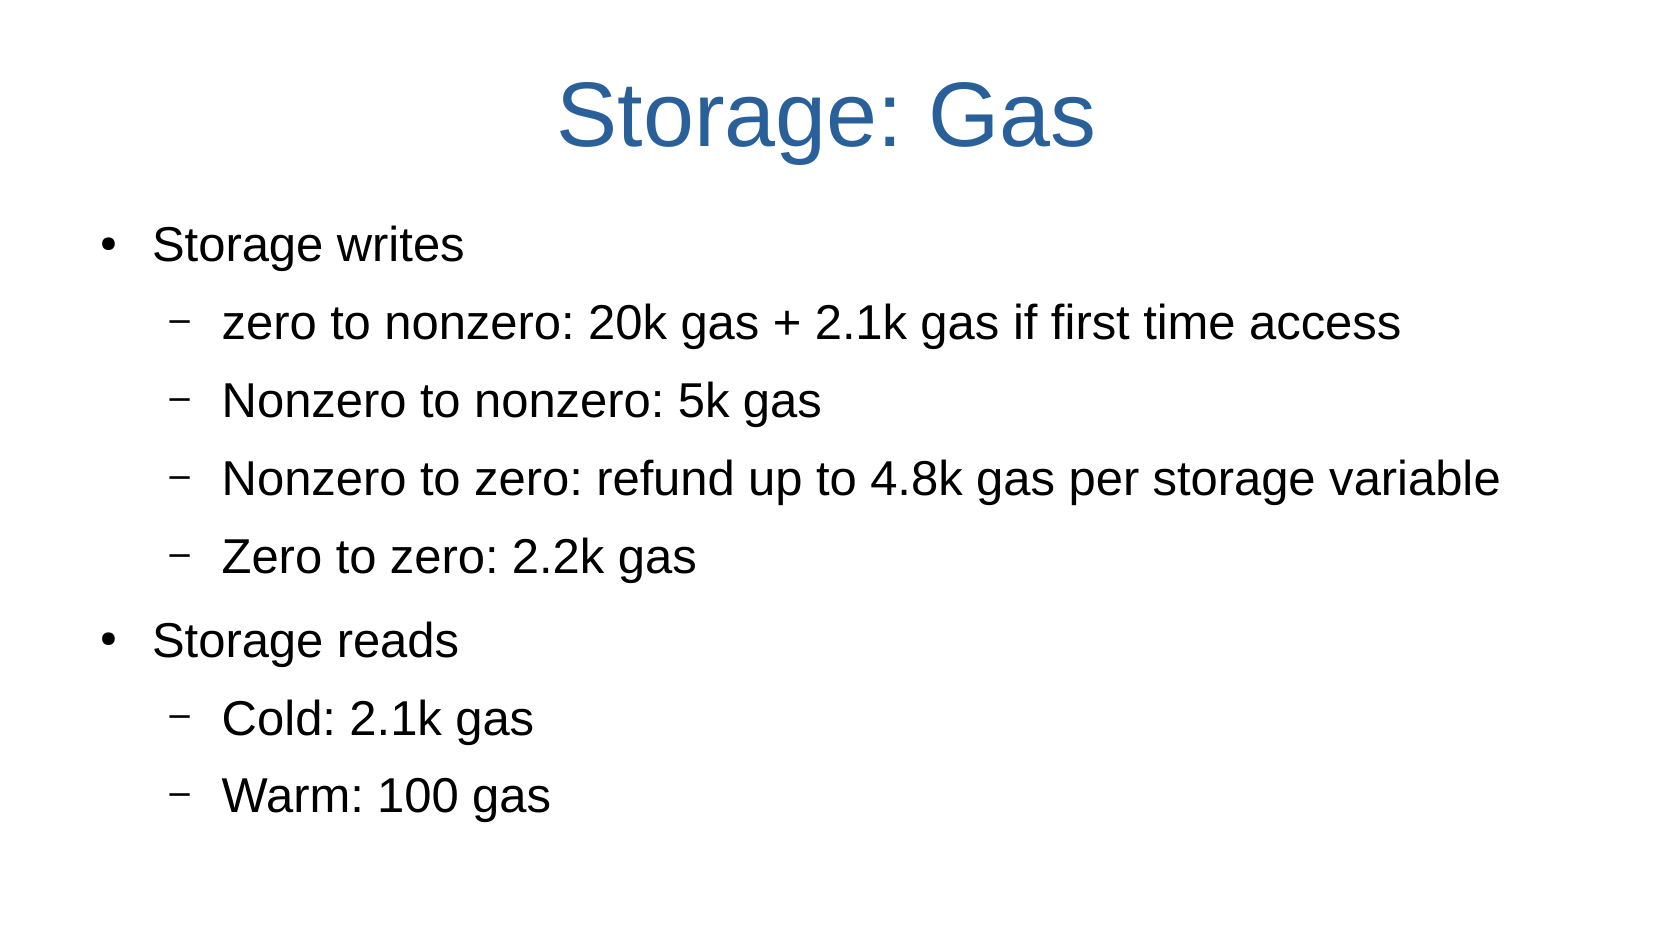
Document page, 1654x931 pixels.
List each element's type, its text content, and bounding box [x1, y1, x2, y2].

title Storage: Gas [82, 37, 1571, 193]
list Storage writes zero to nonzero: 20k gas + 2.1k gas if first time access Nonzero to nonzero: 5k gas Nonzero to zero: refund up to 4.8k gas per storage variable Zero to zero: 2.2k gas Storage reads Cold: 2.1k gas Warm: 100 gas [82, 217, 1565, 826]
